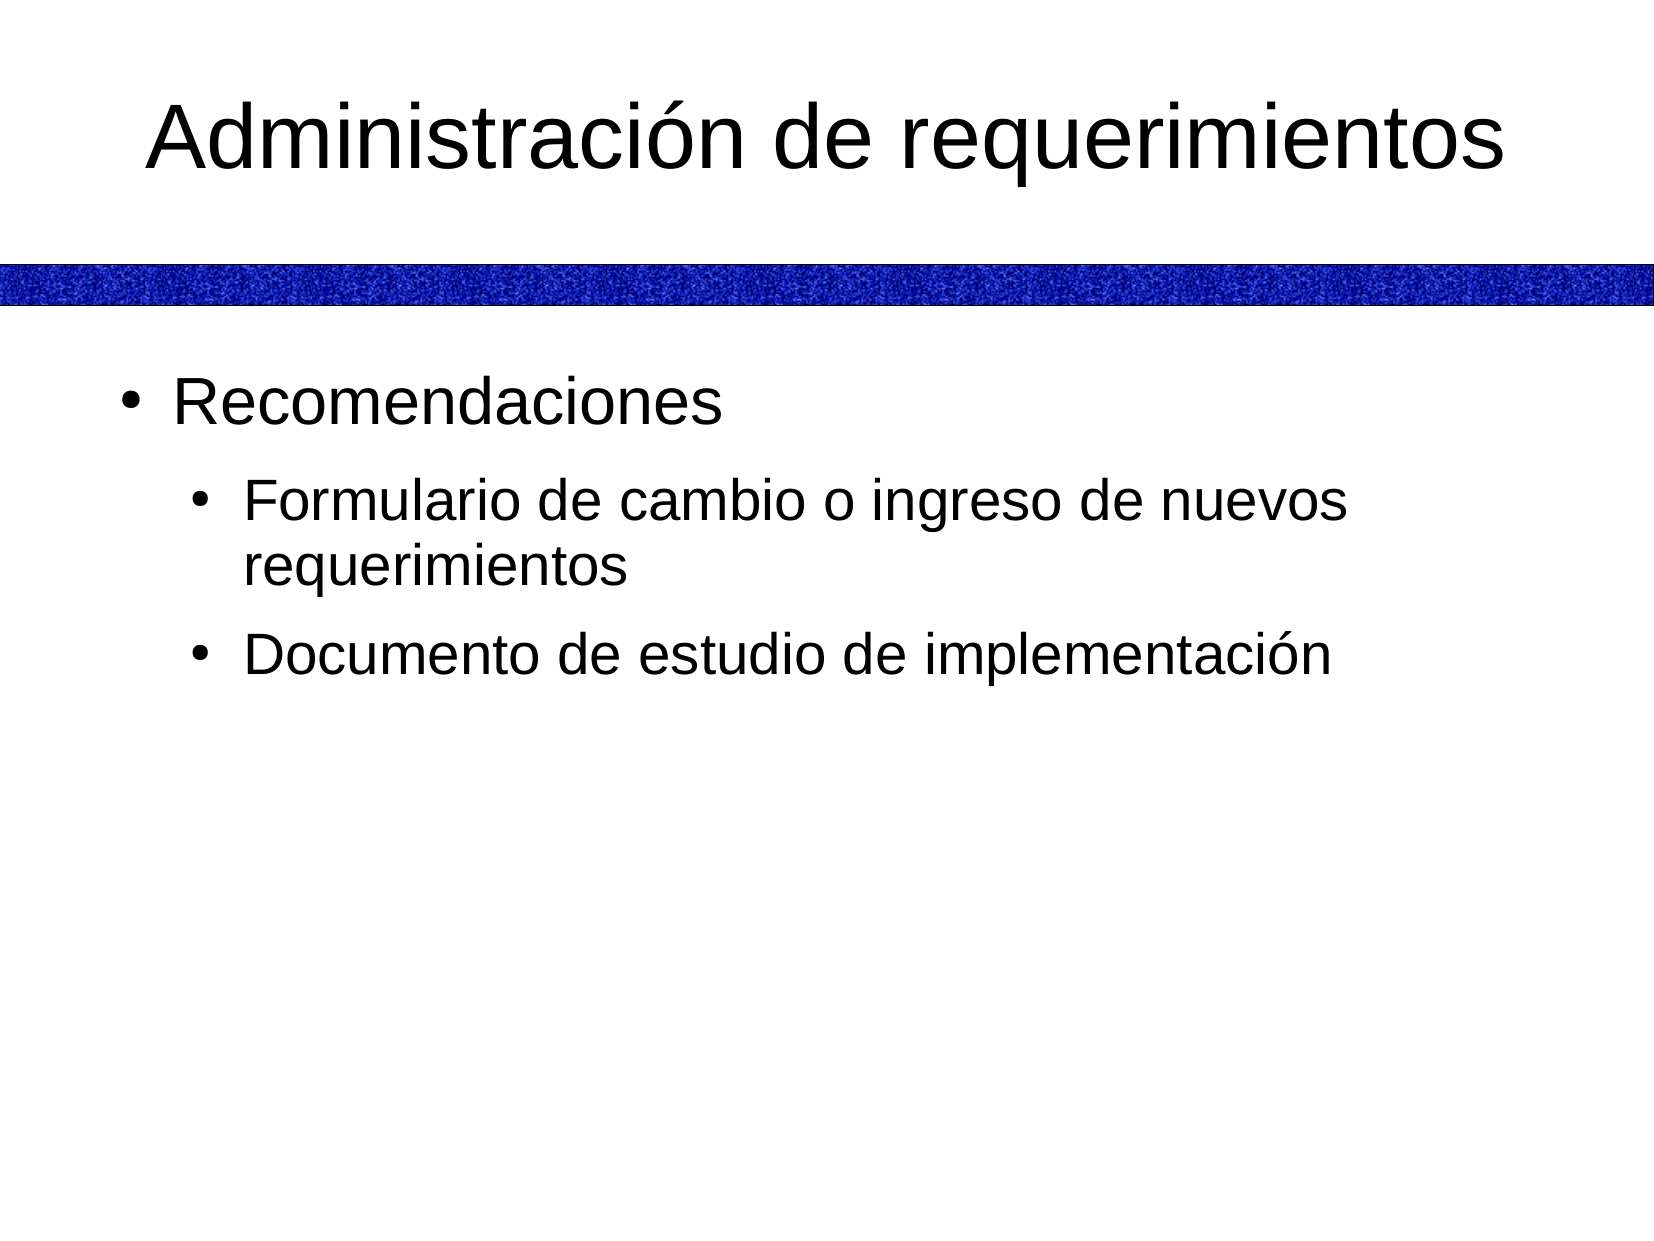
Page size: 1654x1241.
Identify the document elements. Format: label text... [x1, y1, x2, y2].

title Administración de requerimientos [58, 21, 1595, 253]
list Recomendaciones Formulario de cambio o ingreso de nuevos requerimientos Documento de estudio de implementación [101, 363, 1549, 1168]
picture [0, 265, 1653, 305]
